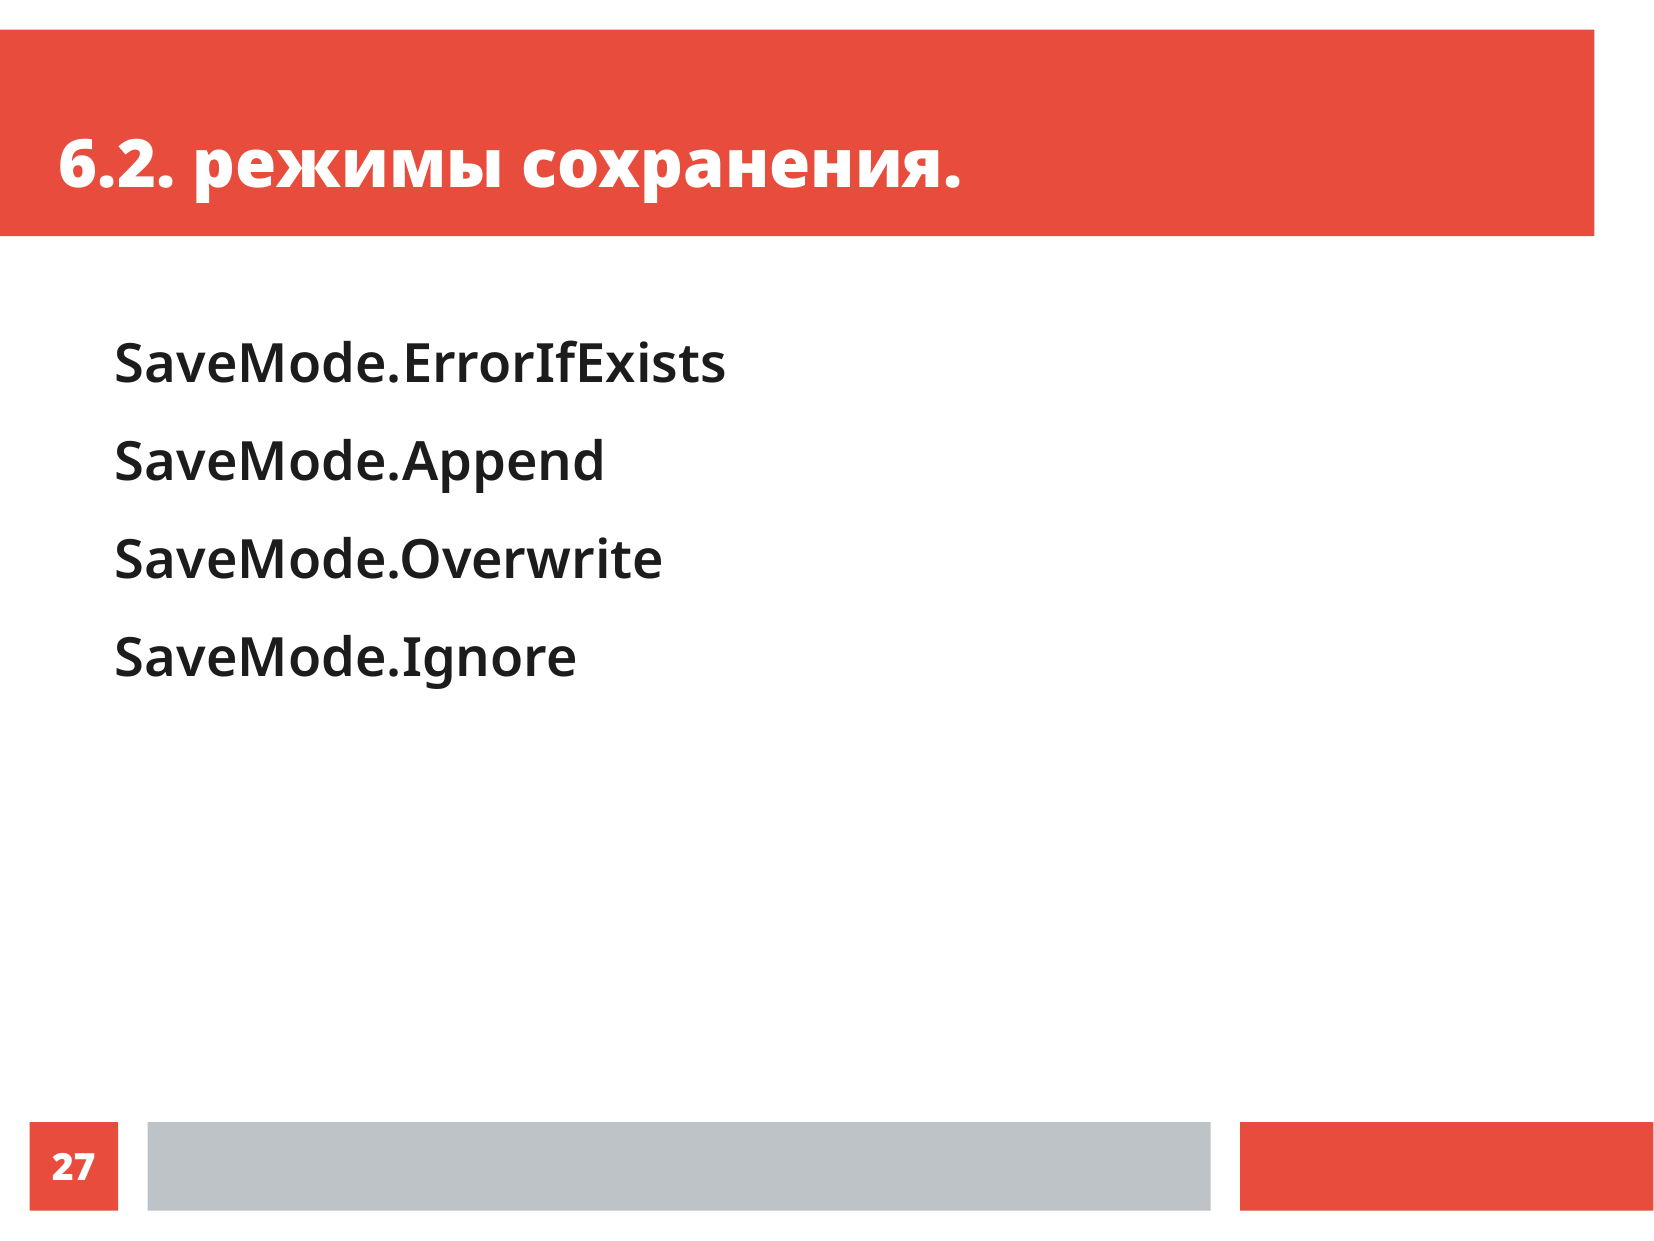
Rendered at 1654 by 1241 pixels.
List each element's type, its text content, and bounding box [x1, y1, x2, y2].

title 6.2. режимы сохранения. [59, 59, 1595, 207]
list SaveMode.ErrorIfExists SaveMode.Append SaveMode.Overwrite SaveMode.Ignore [59, 324, 1565, 1093]
